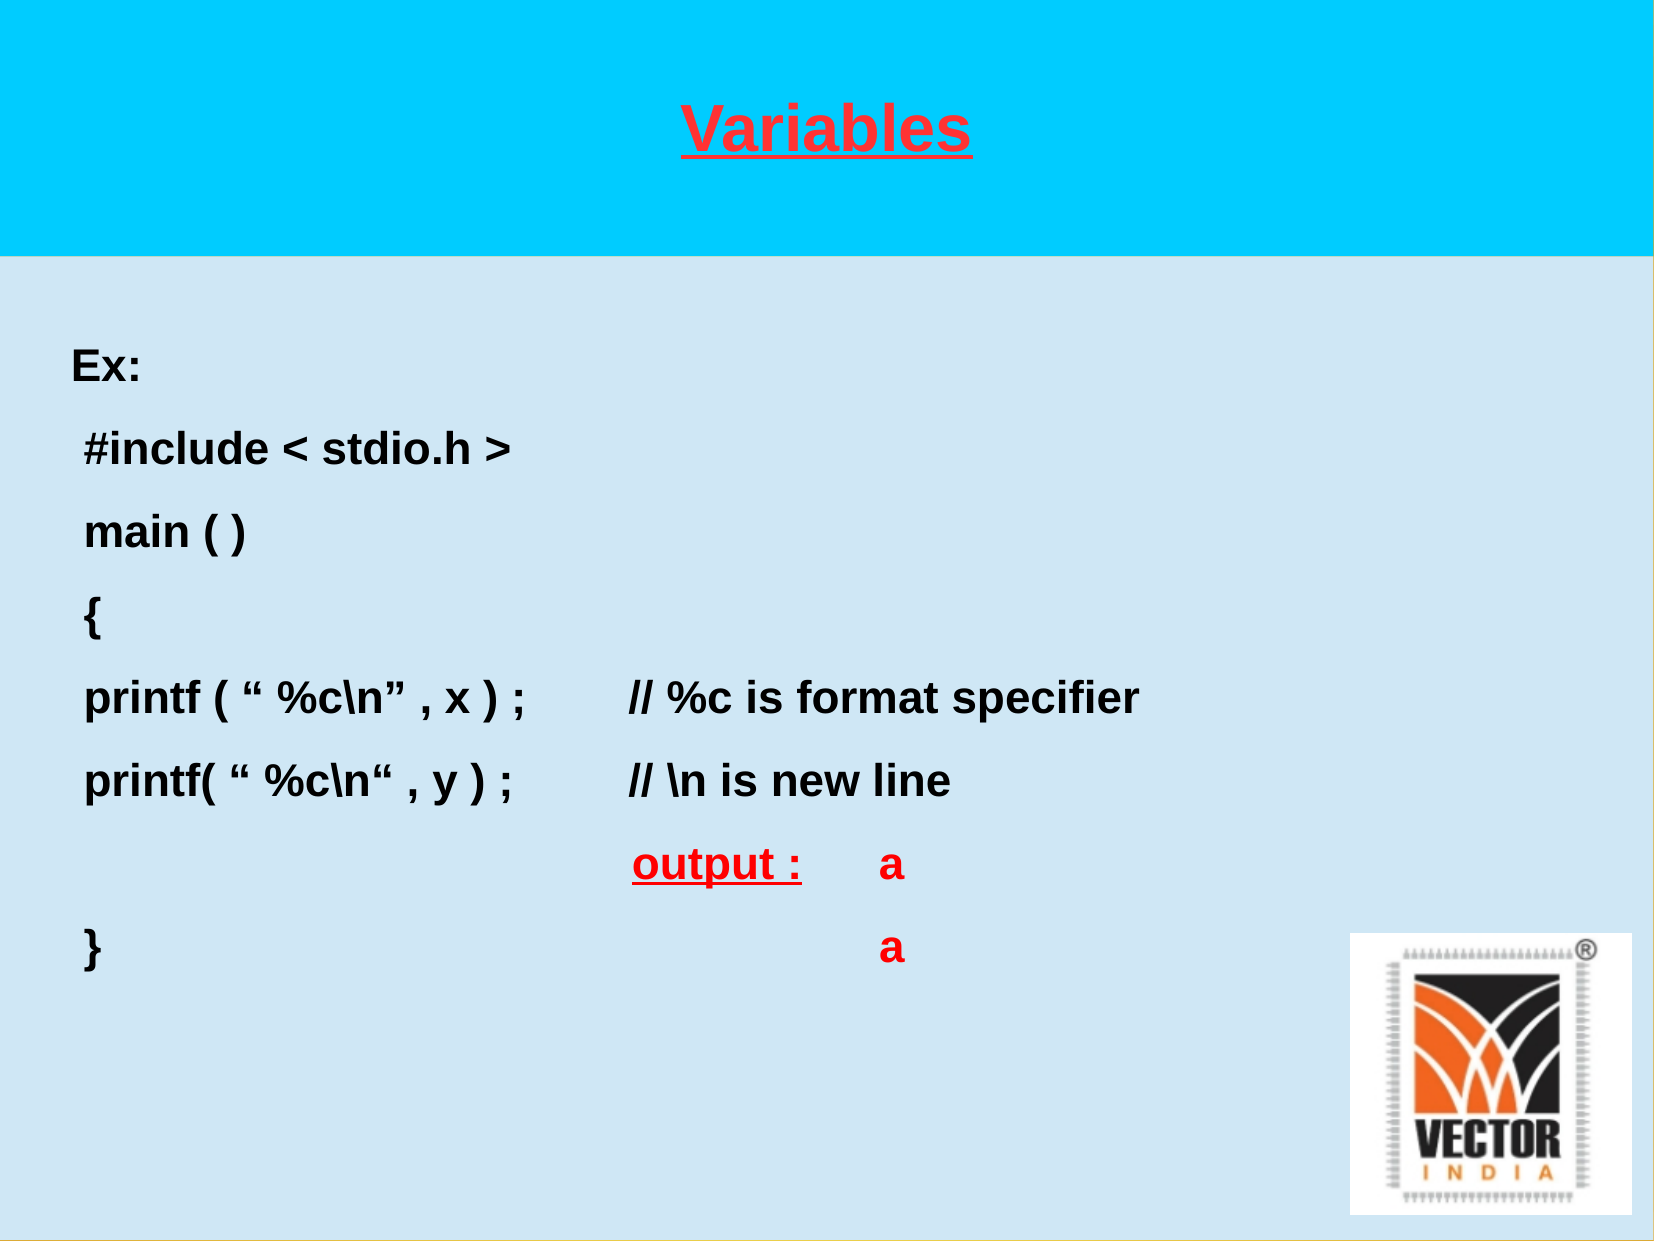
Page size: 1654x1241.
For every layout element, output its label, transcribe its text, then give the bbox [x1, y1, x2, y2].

picture [1350, 933, 1632, 1216]
list Ex: #include < stdio.h > main ( ) { printf ( “ %c\n” , x ) ; // %c is format specifier printf( “ %c\n“ , y ) ; // \n is new line output : a } a [0, 256, 1654, 1241]
title Variables [0, 0, 1654, 256]
